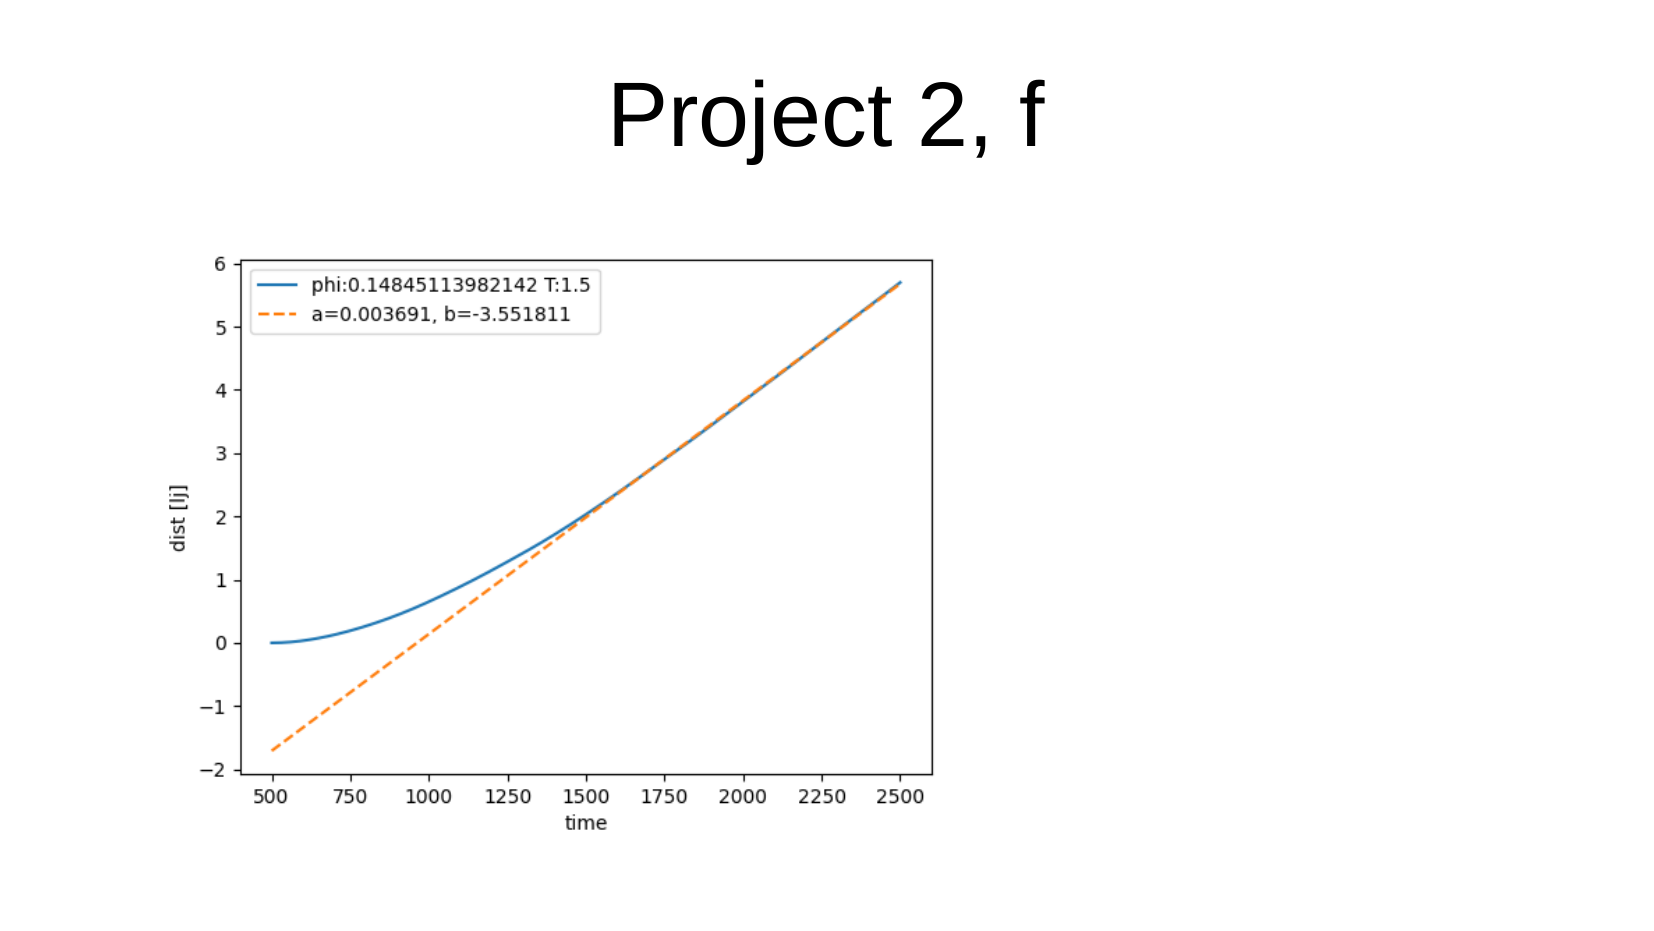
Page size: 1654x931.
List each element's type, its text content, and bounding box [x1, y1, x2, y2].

title Project 2, f [82, 37, 1571, 193]
picture [129, 179, 1021, 848]
